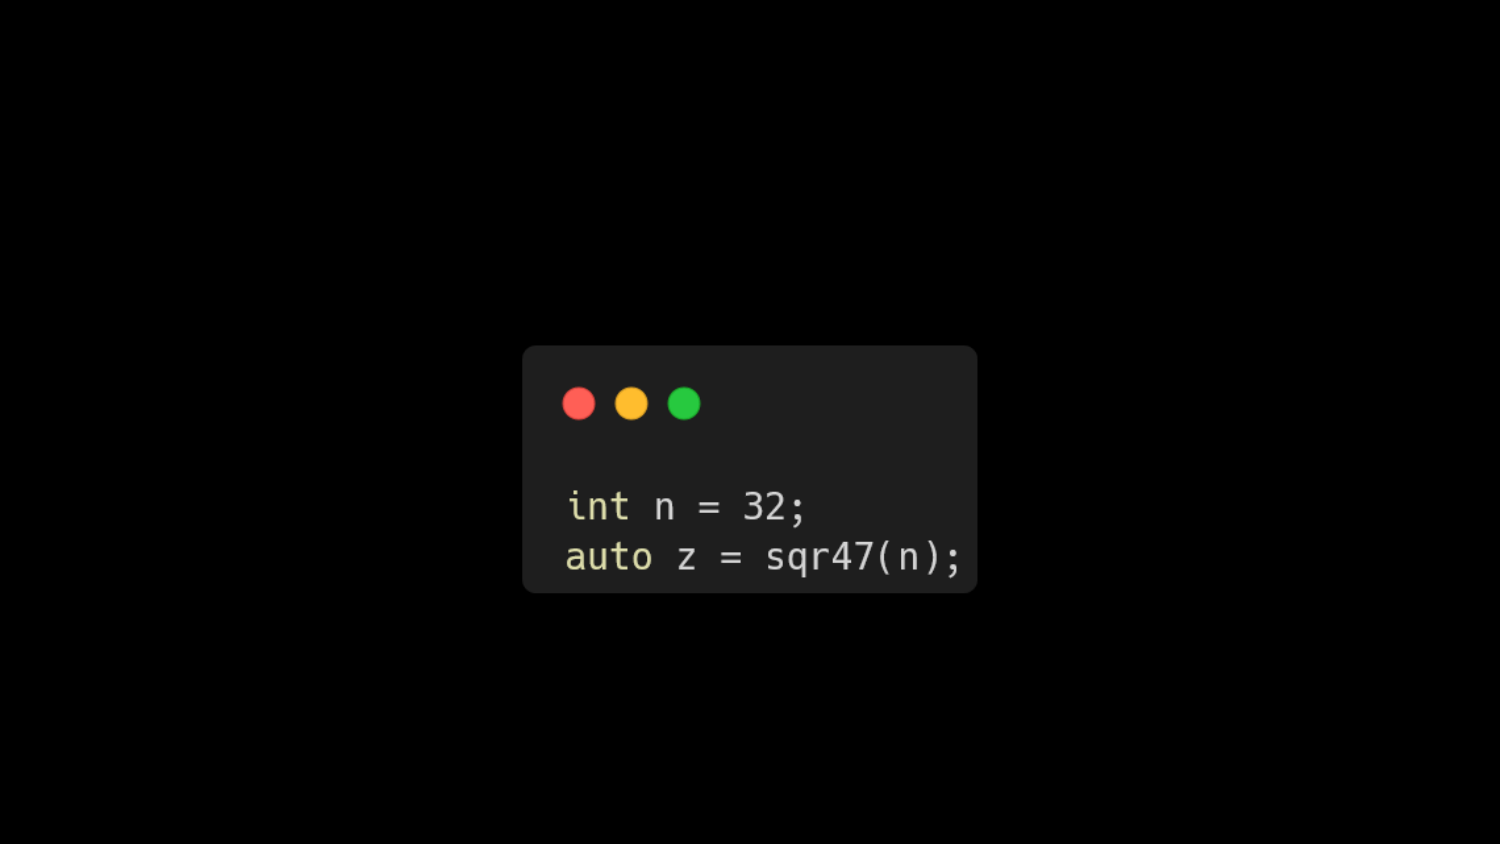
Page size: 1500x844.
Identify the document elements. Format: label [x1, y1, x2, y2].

picture [375, 198, 1125, 741]
